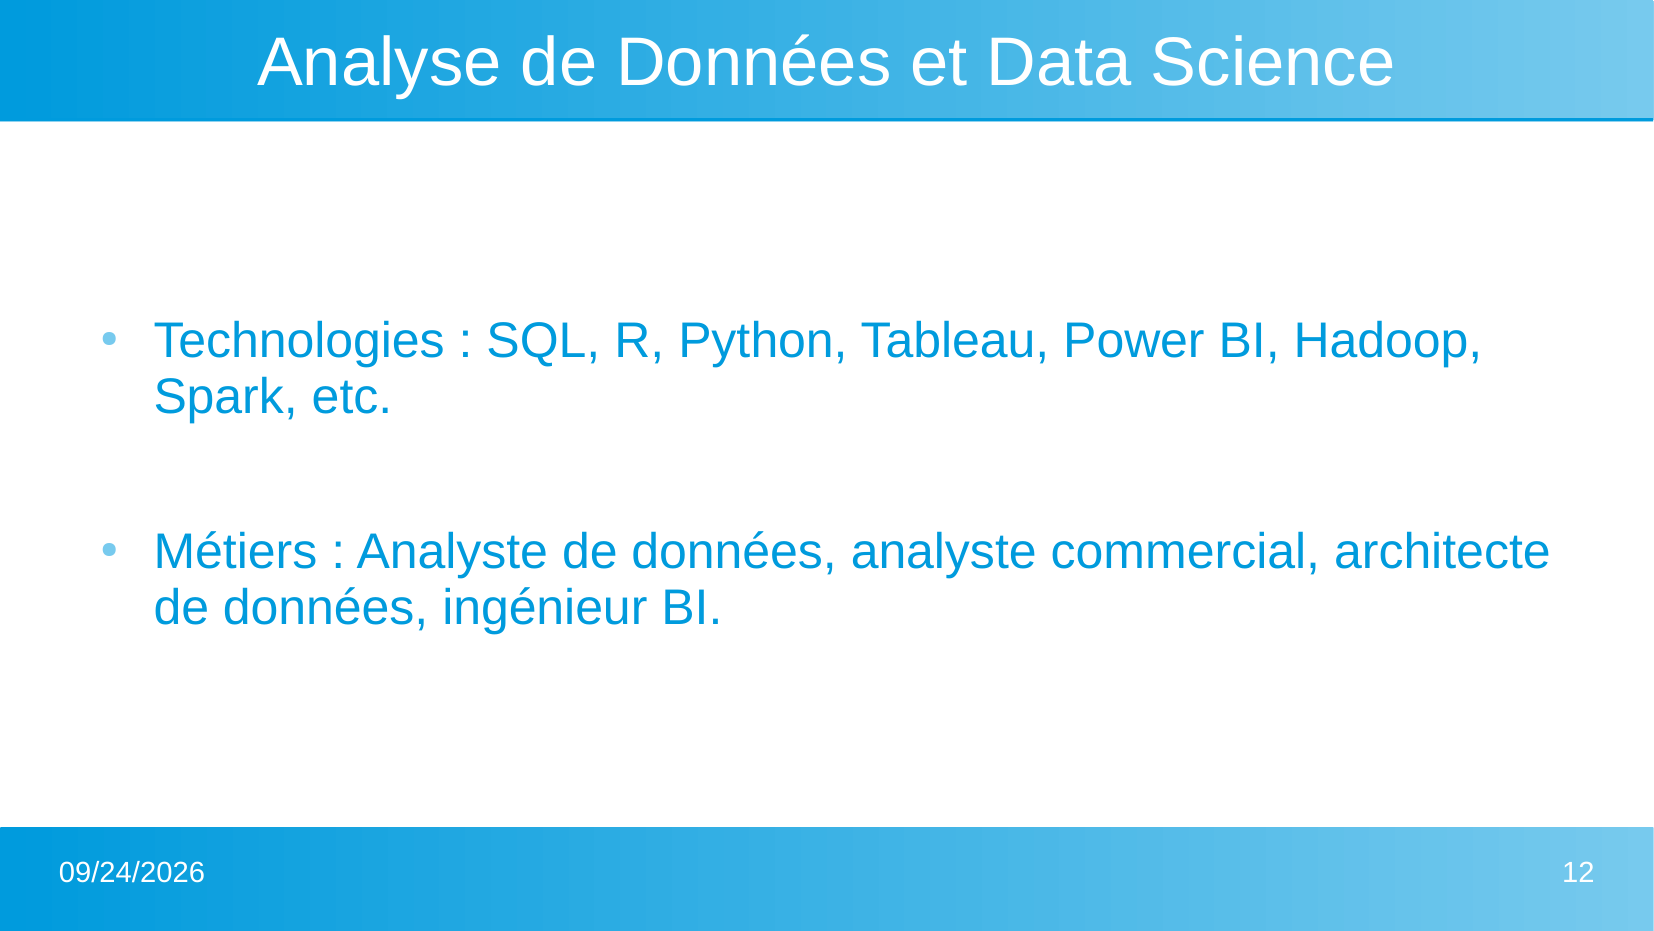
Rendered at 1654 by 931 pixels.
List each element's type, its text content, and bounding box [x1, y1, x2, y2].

list Technologies : SQL, R, Python, Tableau, Power BI, Hadoop, Spark, etc. Métiers : Analyste de données, analyste commercial, architecte de données, ingénieur BI. [82, 312, 1571, 852]
title Analyse de Données et Data Science [82, 0, 1571, 165]
